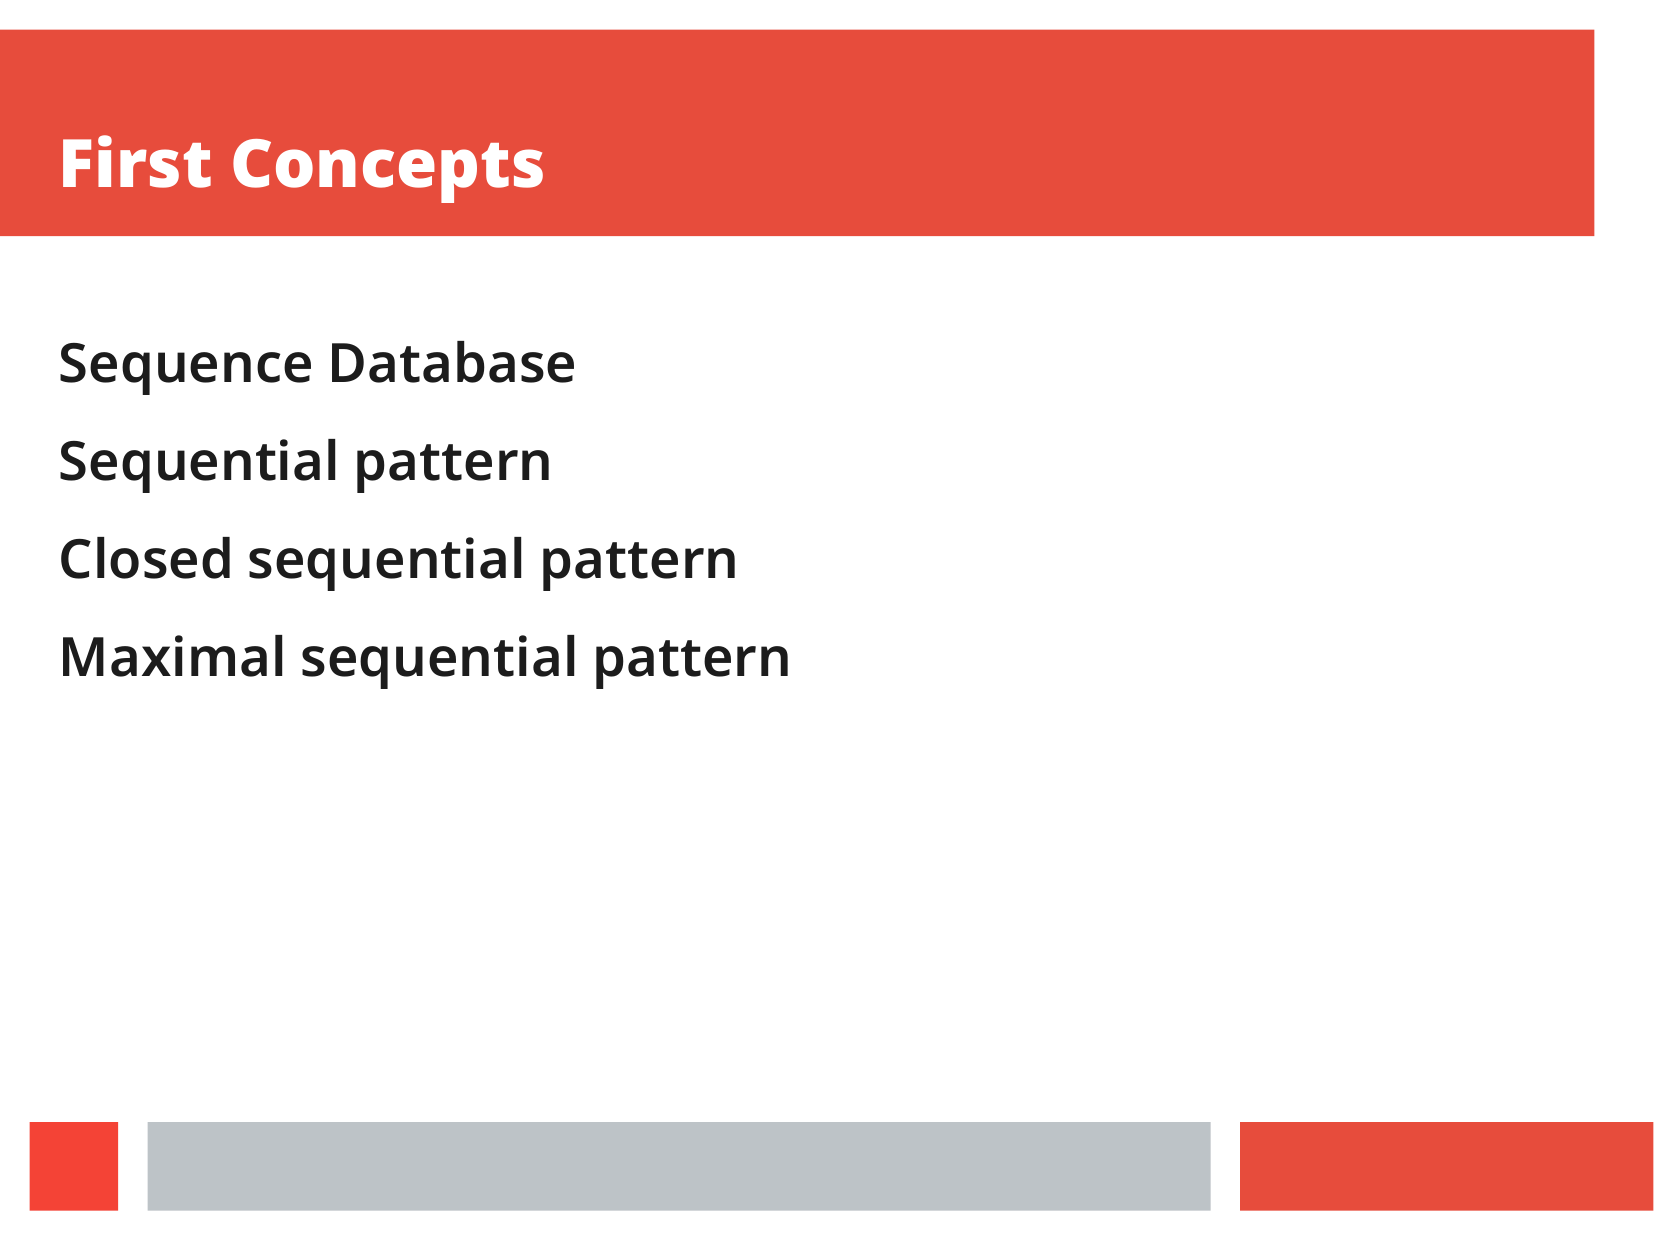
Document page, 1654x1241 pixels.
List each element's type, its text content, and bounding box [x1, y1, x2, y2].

title First Concepts [59, 59, 1595, 207]
list Sequence Database Sequential pattern Closed sequential pattern Maximal sequential pattern [59, 324, 1565, 1093]
